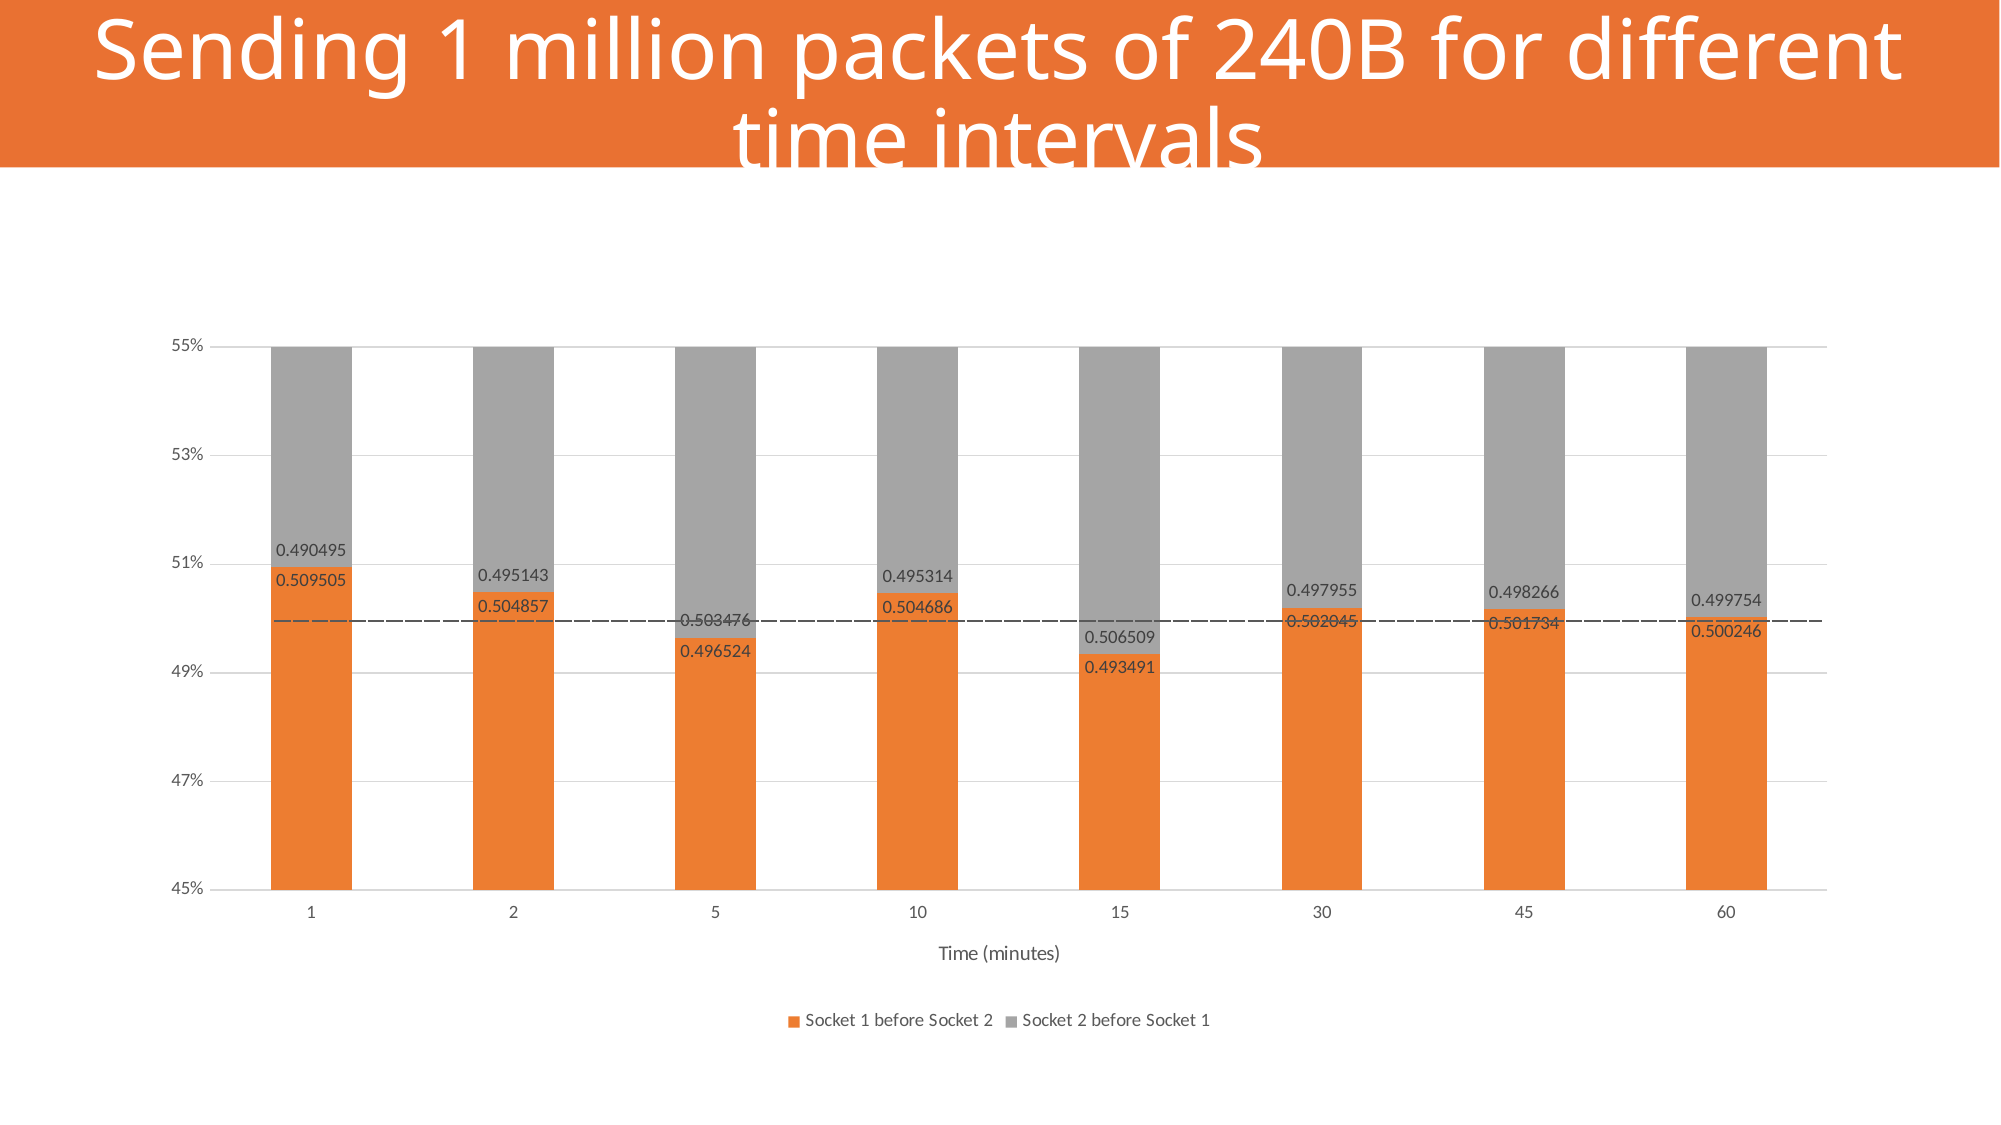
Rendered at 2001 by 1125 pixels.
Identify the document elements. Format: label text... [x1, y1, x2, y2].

chart [136, 323, 1862, 1038]
title Sending 1 million packets of 240B for different time intervals [0, 0, 2000, 168]
